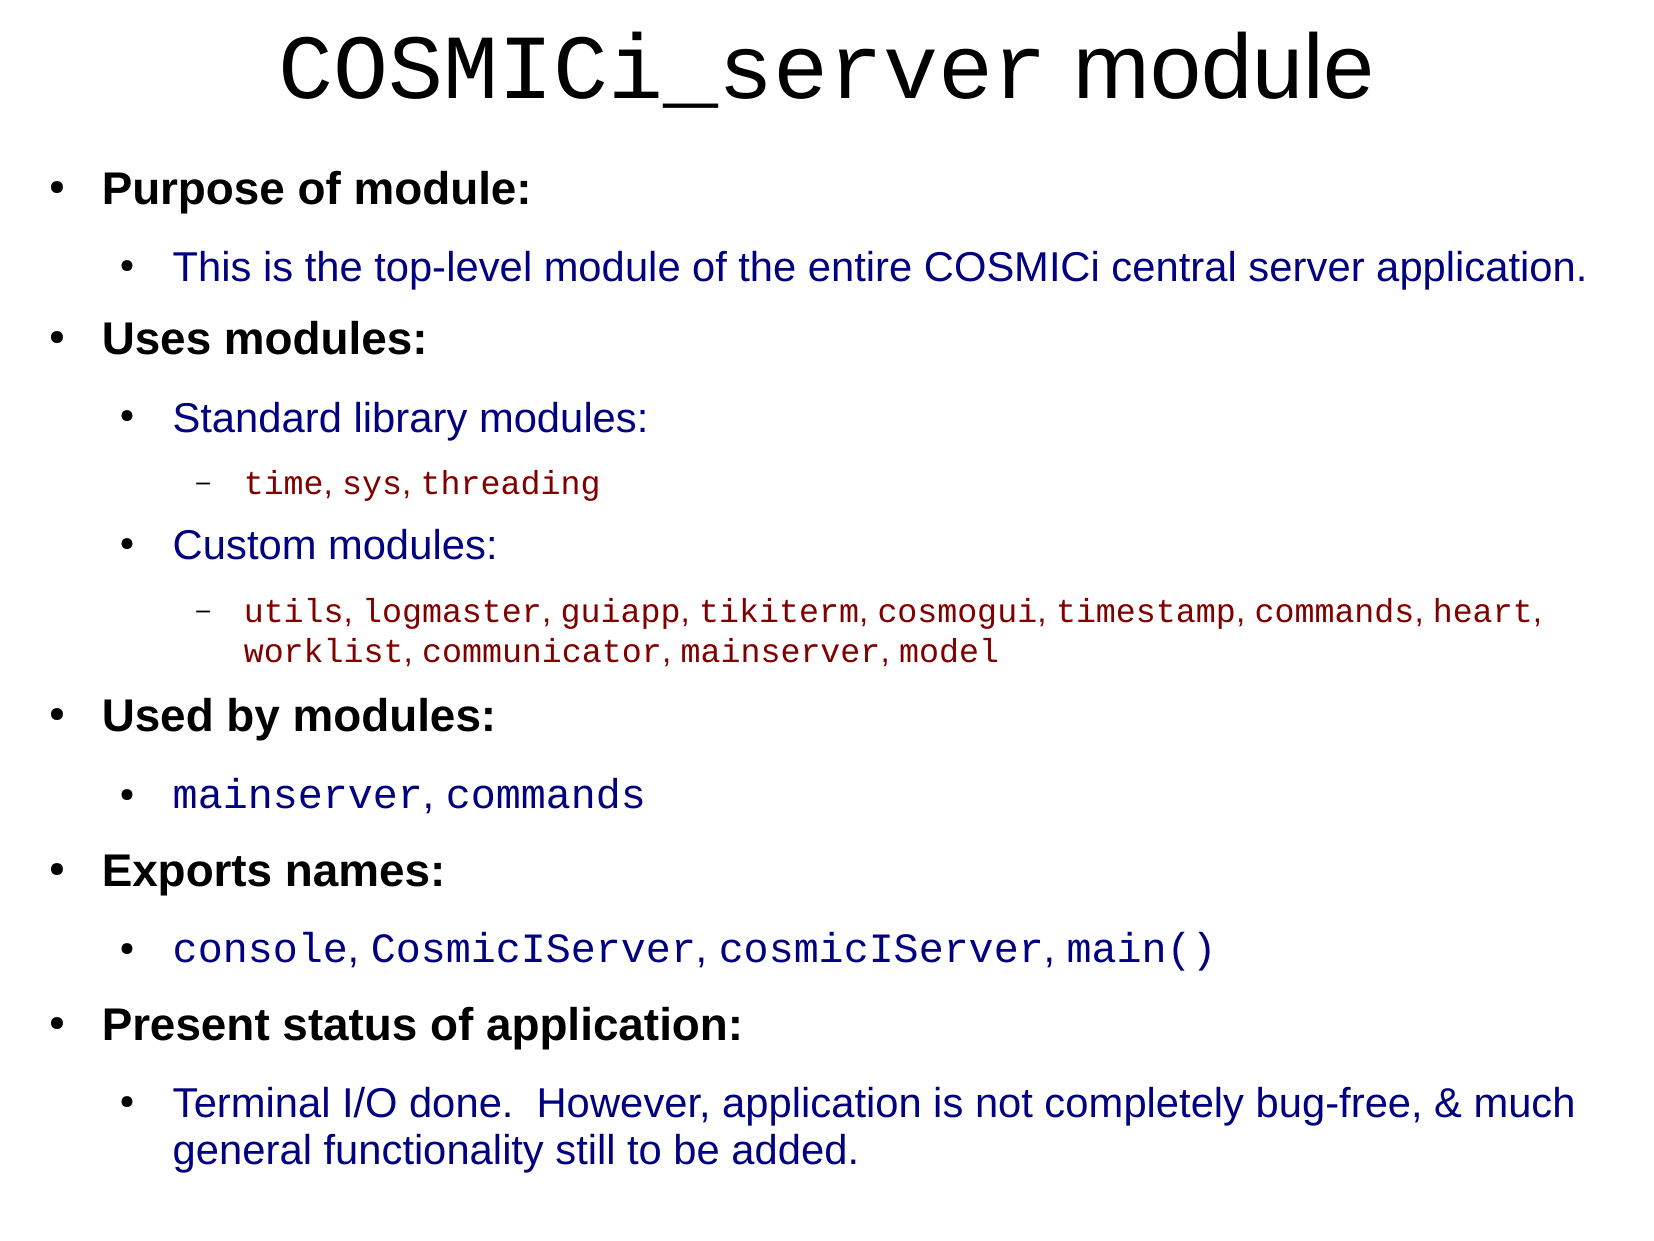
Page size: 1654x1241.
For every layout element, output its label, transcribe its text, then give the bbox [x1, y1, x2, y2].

title COSMICi_server module [82, 15, 1571, 126]
list Purpose of module: This is the top-level module of the entire COSMICi central server application. Uses modules: Standard library modules: time, sys, threading Custom modules: utils, logmaster, guiapp, tikiterm, cosmogui, timestamp, commands, heart, worklist, communicator, mainserver, model Used by modules: mainserver, commands Exports names: console, CosmicIServer, cosmicIServer, main() Present status of application: Terminal I/O done. However, application is not completely bug-free, & much general functionality still to be added. [31, 162, 1628, 1174]
